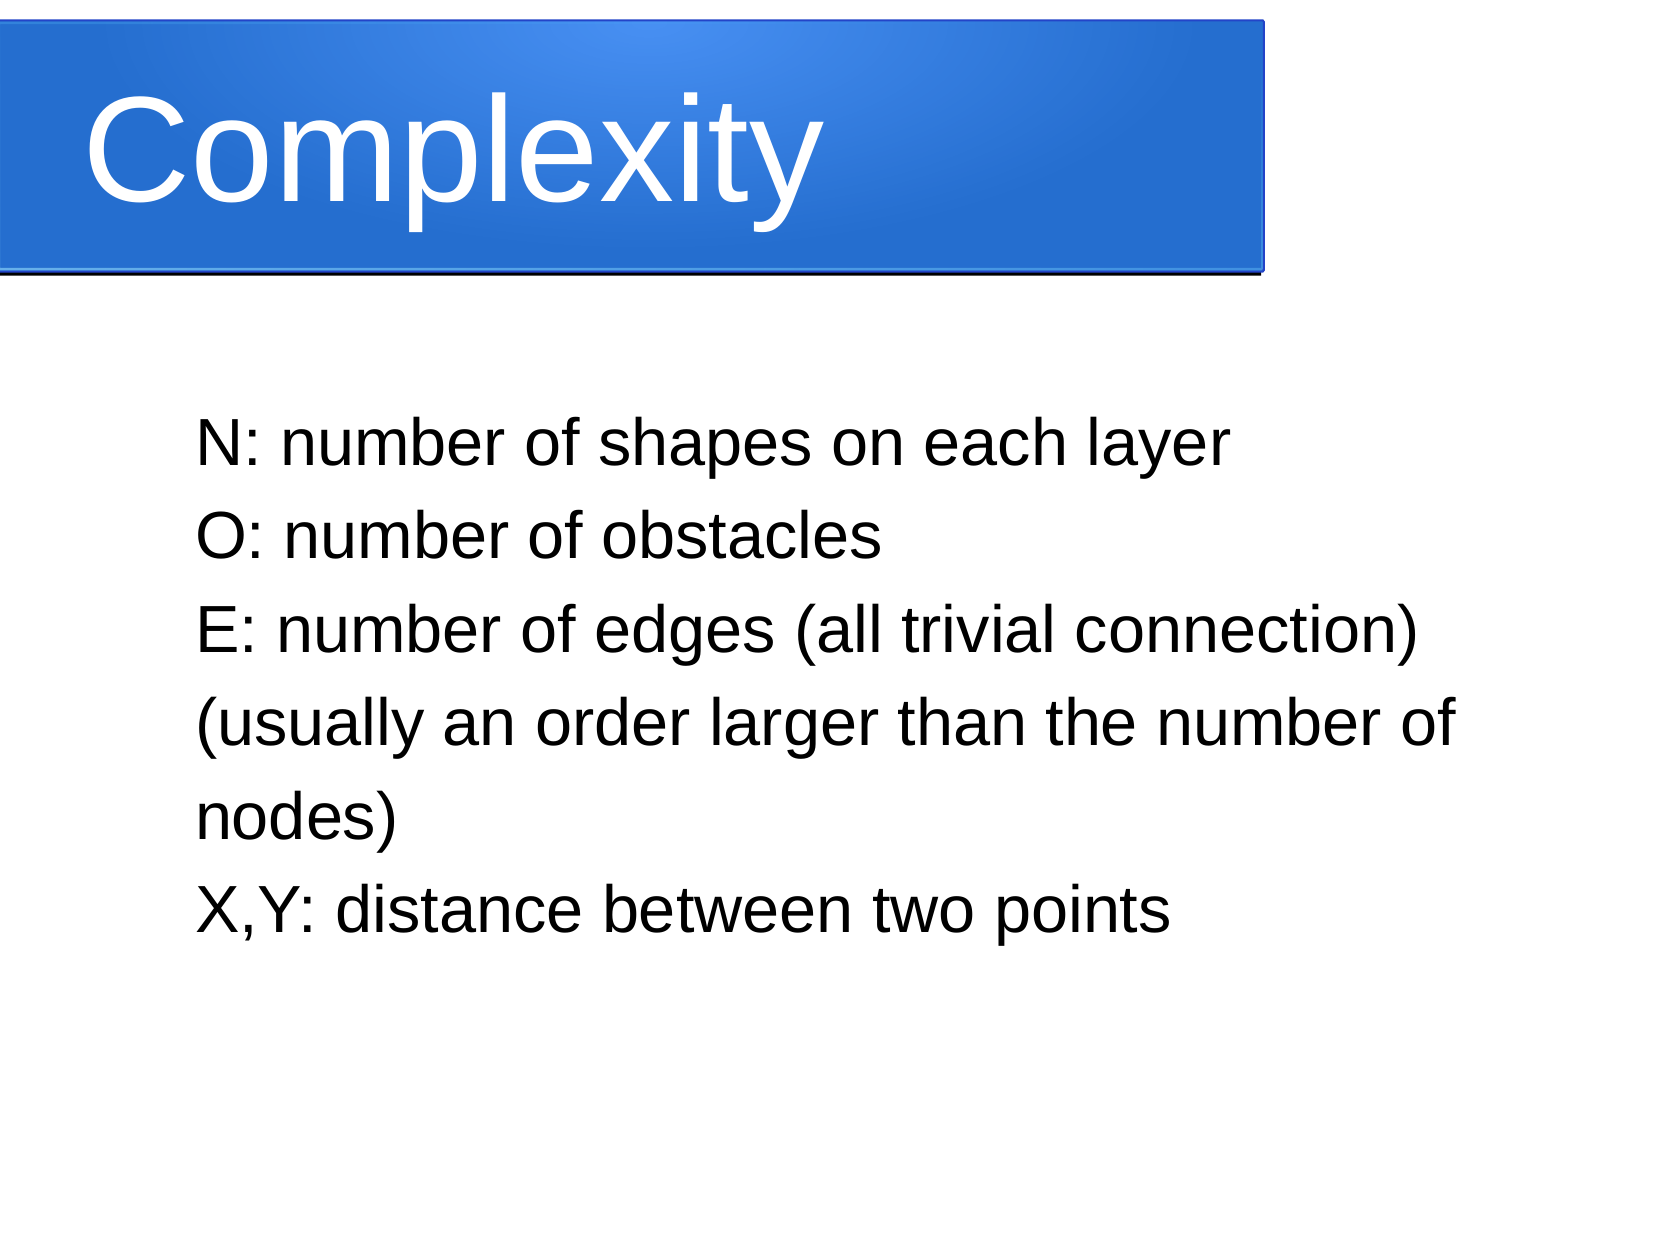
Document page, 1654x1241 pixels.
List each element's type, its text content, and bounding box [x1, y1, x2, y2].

subtitle N: number of shapes on each layer O: number of obstacles E: number of edges (all trivial connection) (usually an order larger than the number of nodes) X,Y: distance between two points [195, 353, 1524, 1073]
title Complexity [82, 0, 1186, 318]
